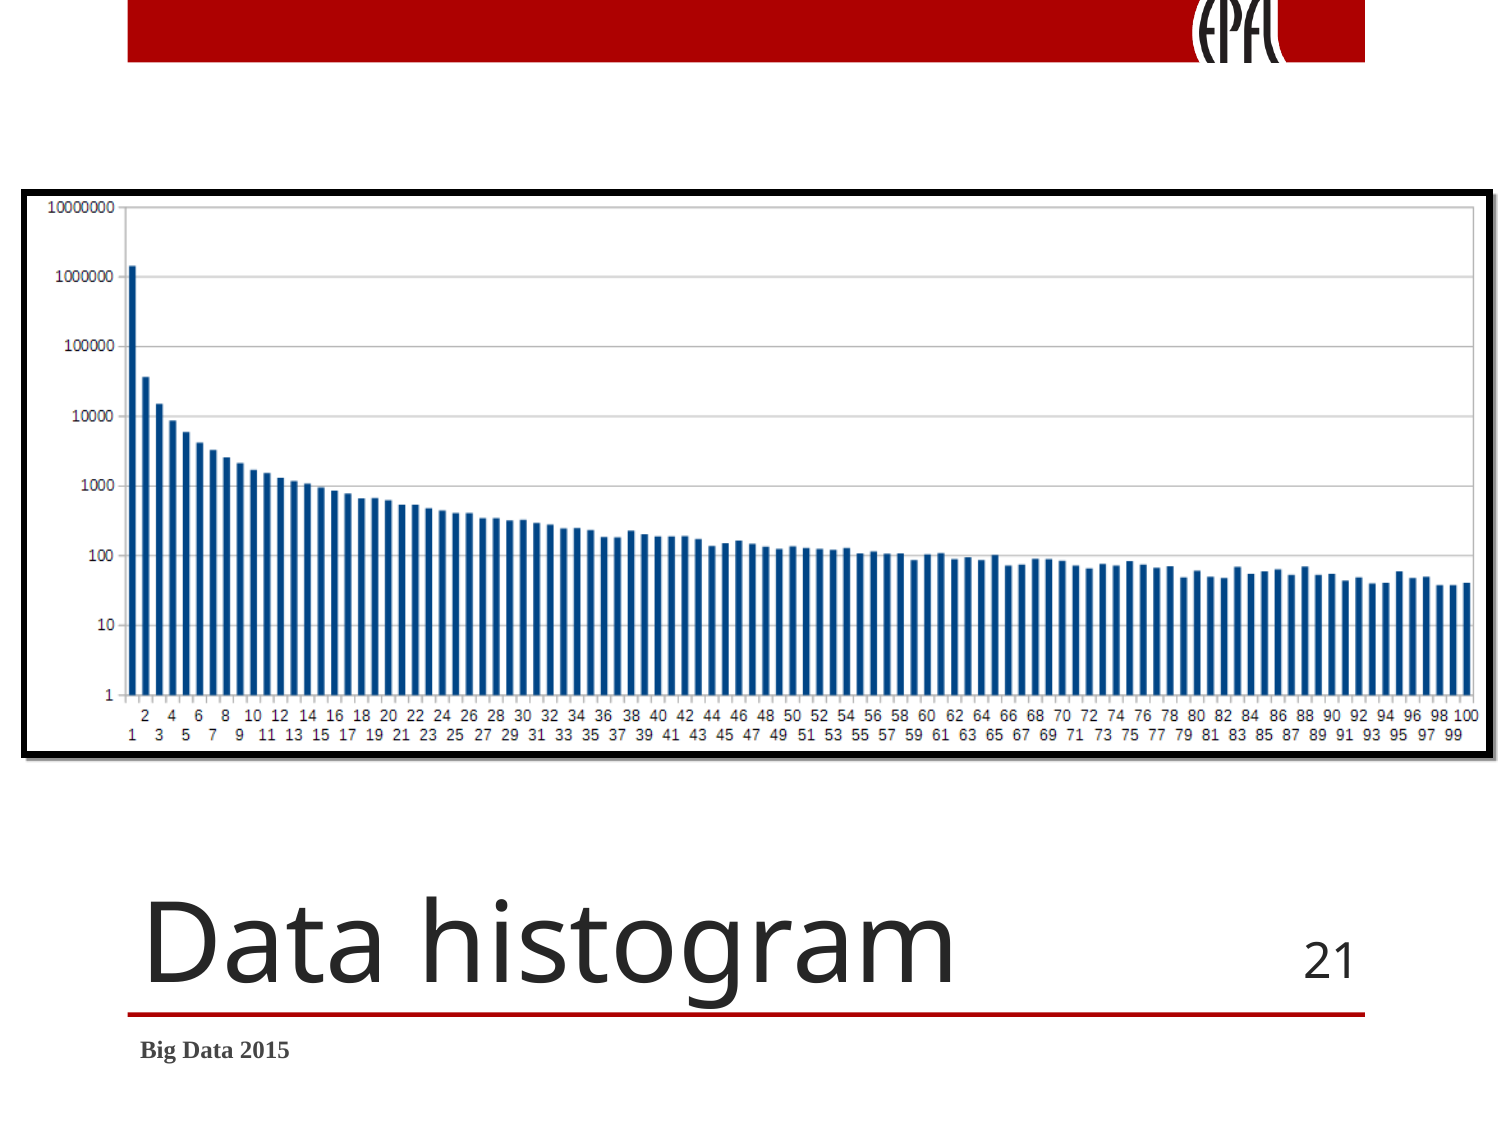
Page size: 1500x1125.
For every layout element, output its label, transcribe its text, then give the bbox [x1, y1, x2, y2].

footer Big Data 2015 [125, 1018, 925, 1079]
picture [0, 0, 1500, 1125]
title Data histogram [125, 763, 1238, 1013]
slide_number <numéro> [1250, 933, 1375, 993]
